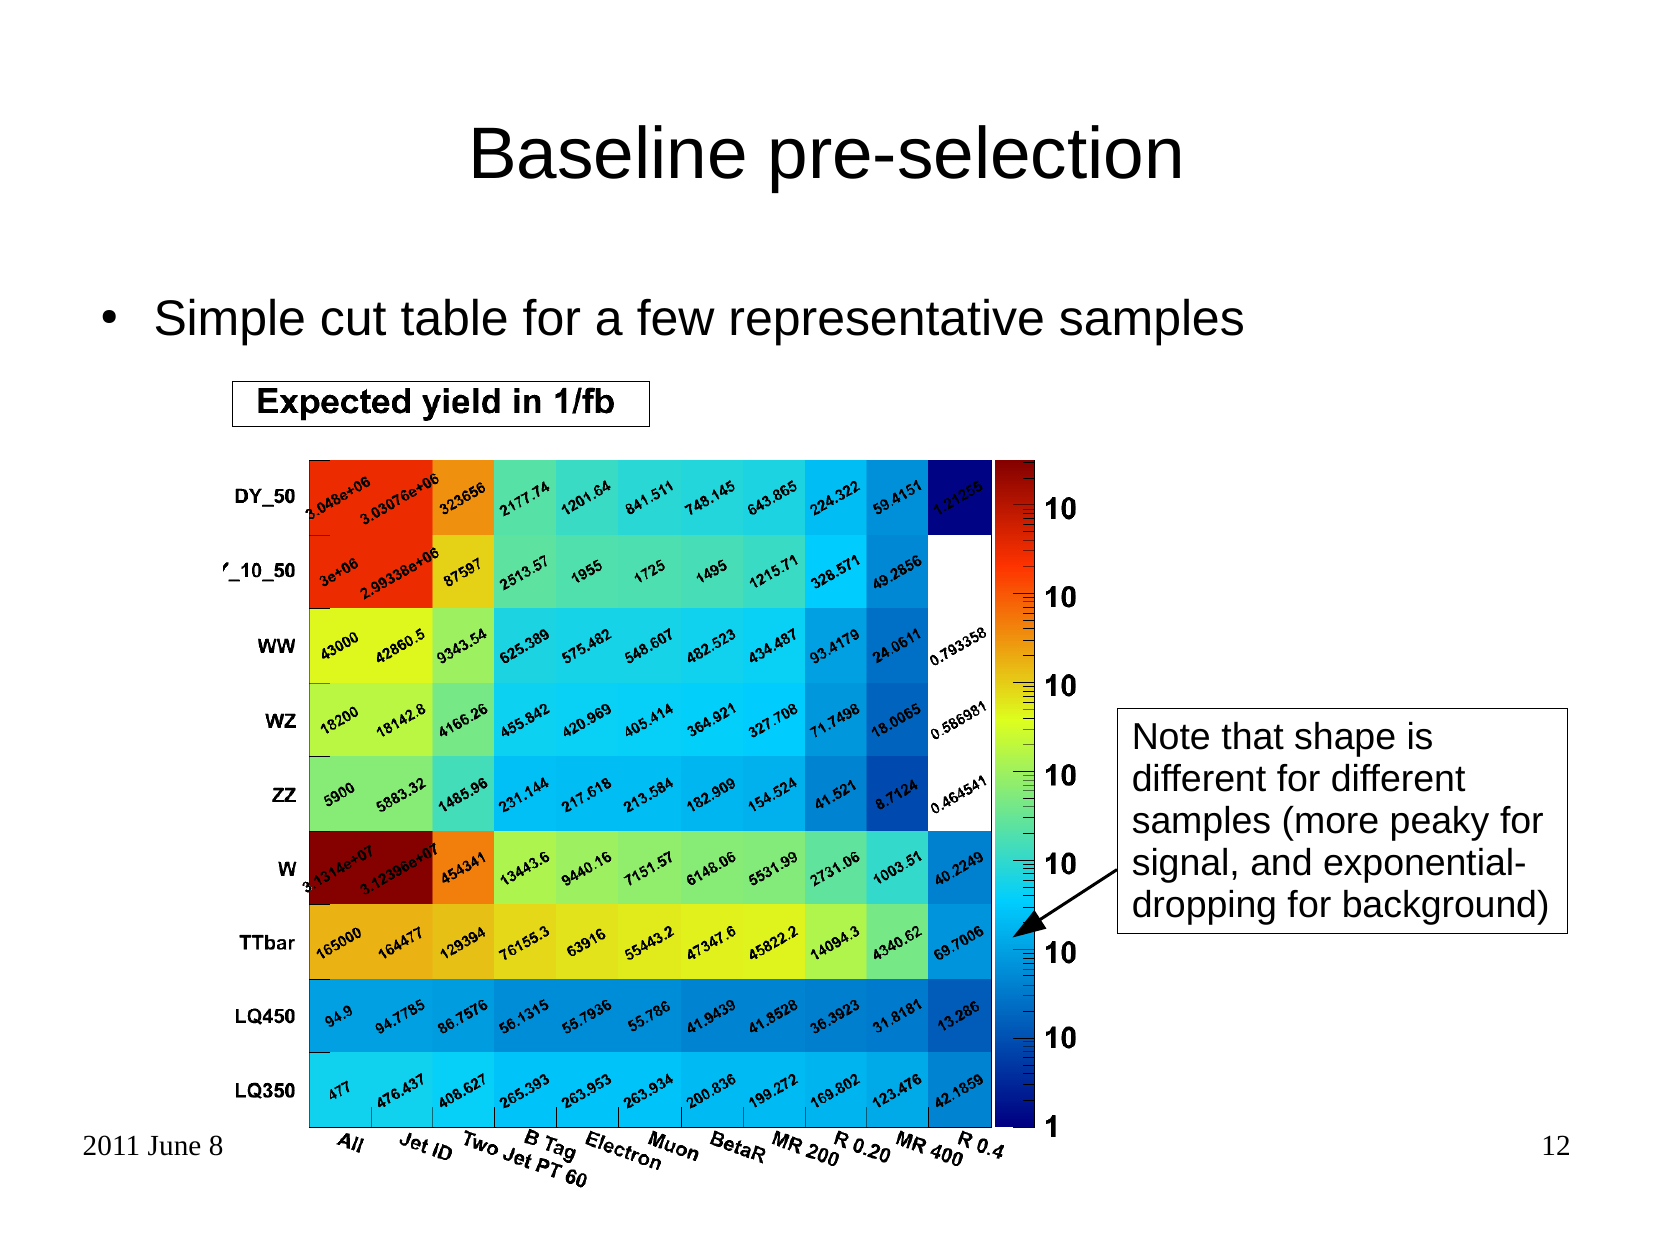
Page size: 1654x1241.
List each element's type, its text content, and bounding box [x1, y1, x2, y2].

text_box Note that shape is different for different samples (more peaky for signal, and exponential-dropping for background) [1117, 708, 1568, 934]
list Simple cut table for a few representative samples [82, 290, 1571, 1094]
title Baseline pre-selection [82, 56, 1571, 250]
picture [223, 377, 1076, 1211]
